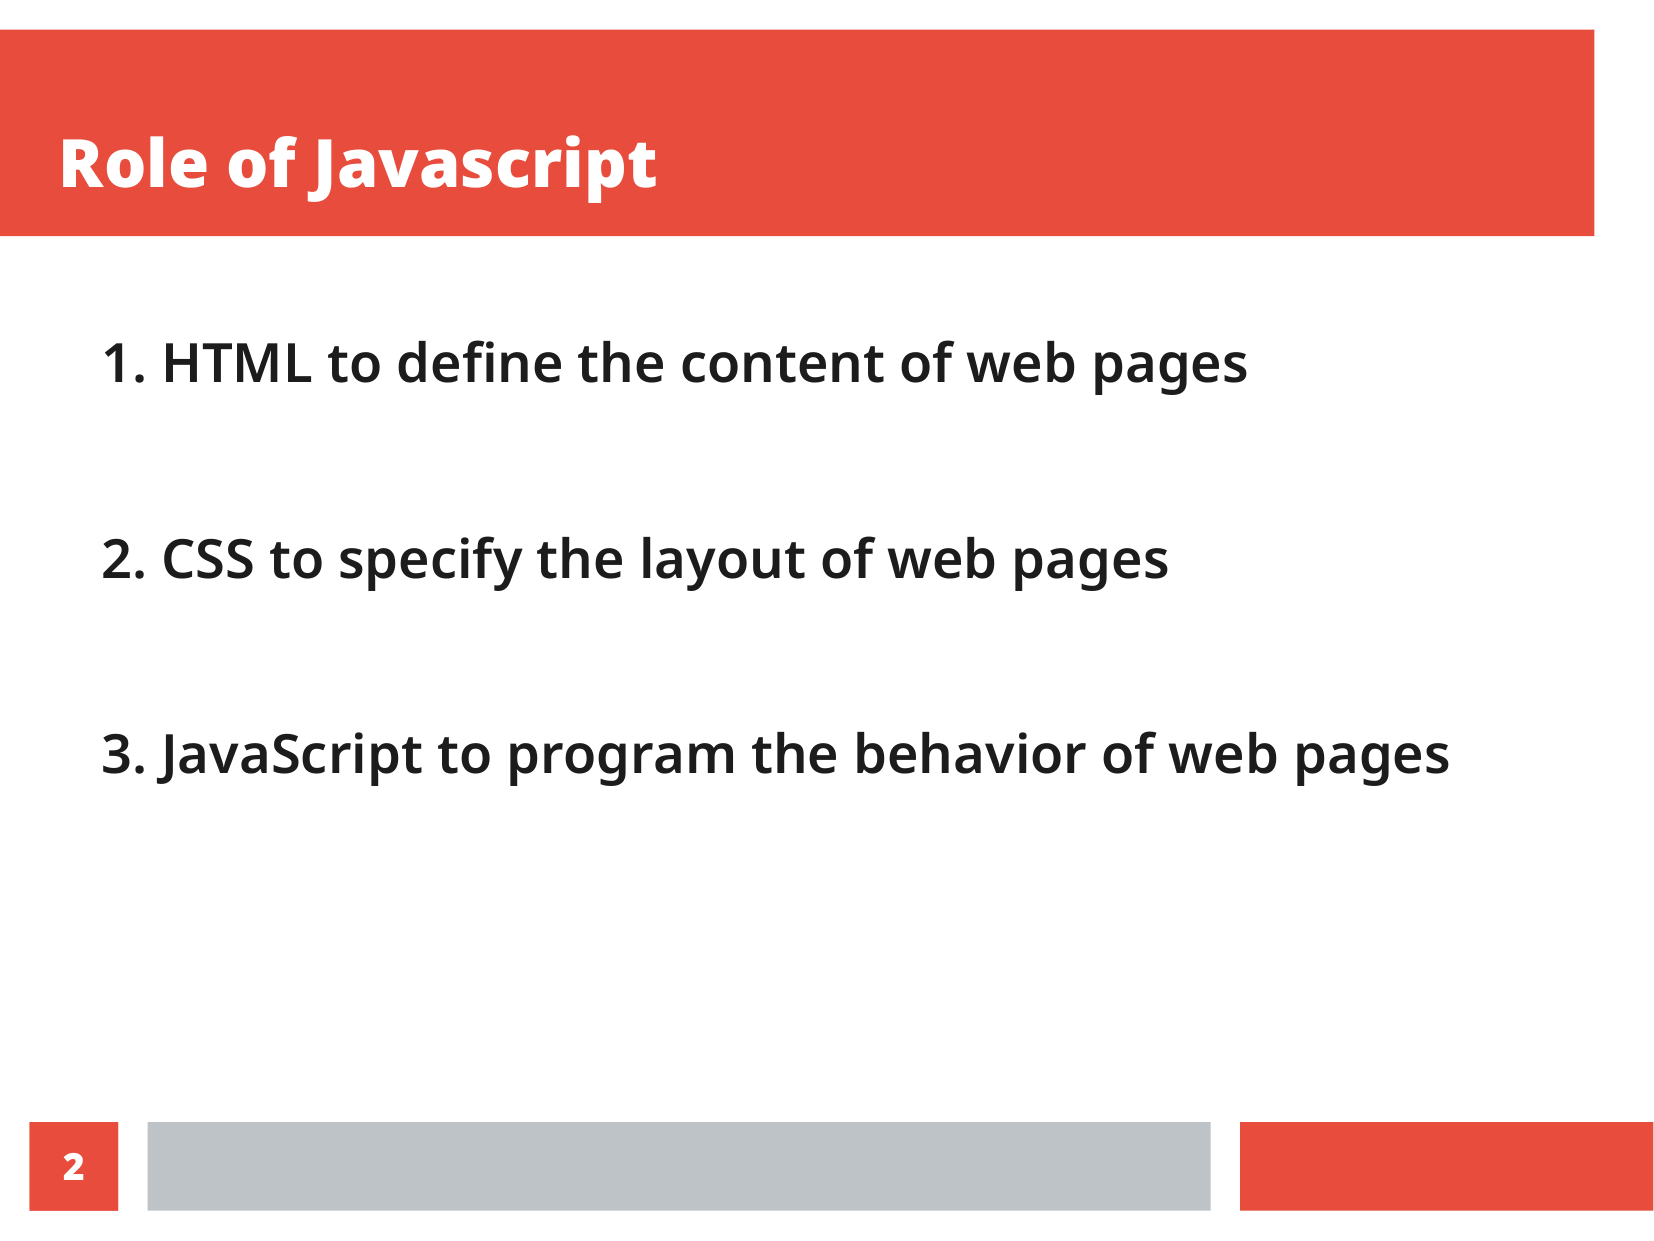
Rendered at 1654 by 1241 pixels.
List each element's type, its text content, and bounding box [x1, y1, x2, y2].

list 1. HTML to define the content of web pages 2. CSS to specify the layout of web pages 3. JavaScript to program the behavior of web pages [59, 324, 1565, 1093]
title Role of Javascript [59, 59, 1595, 207]
